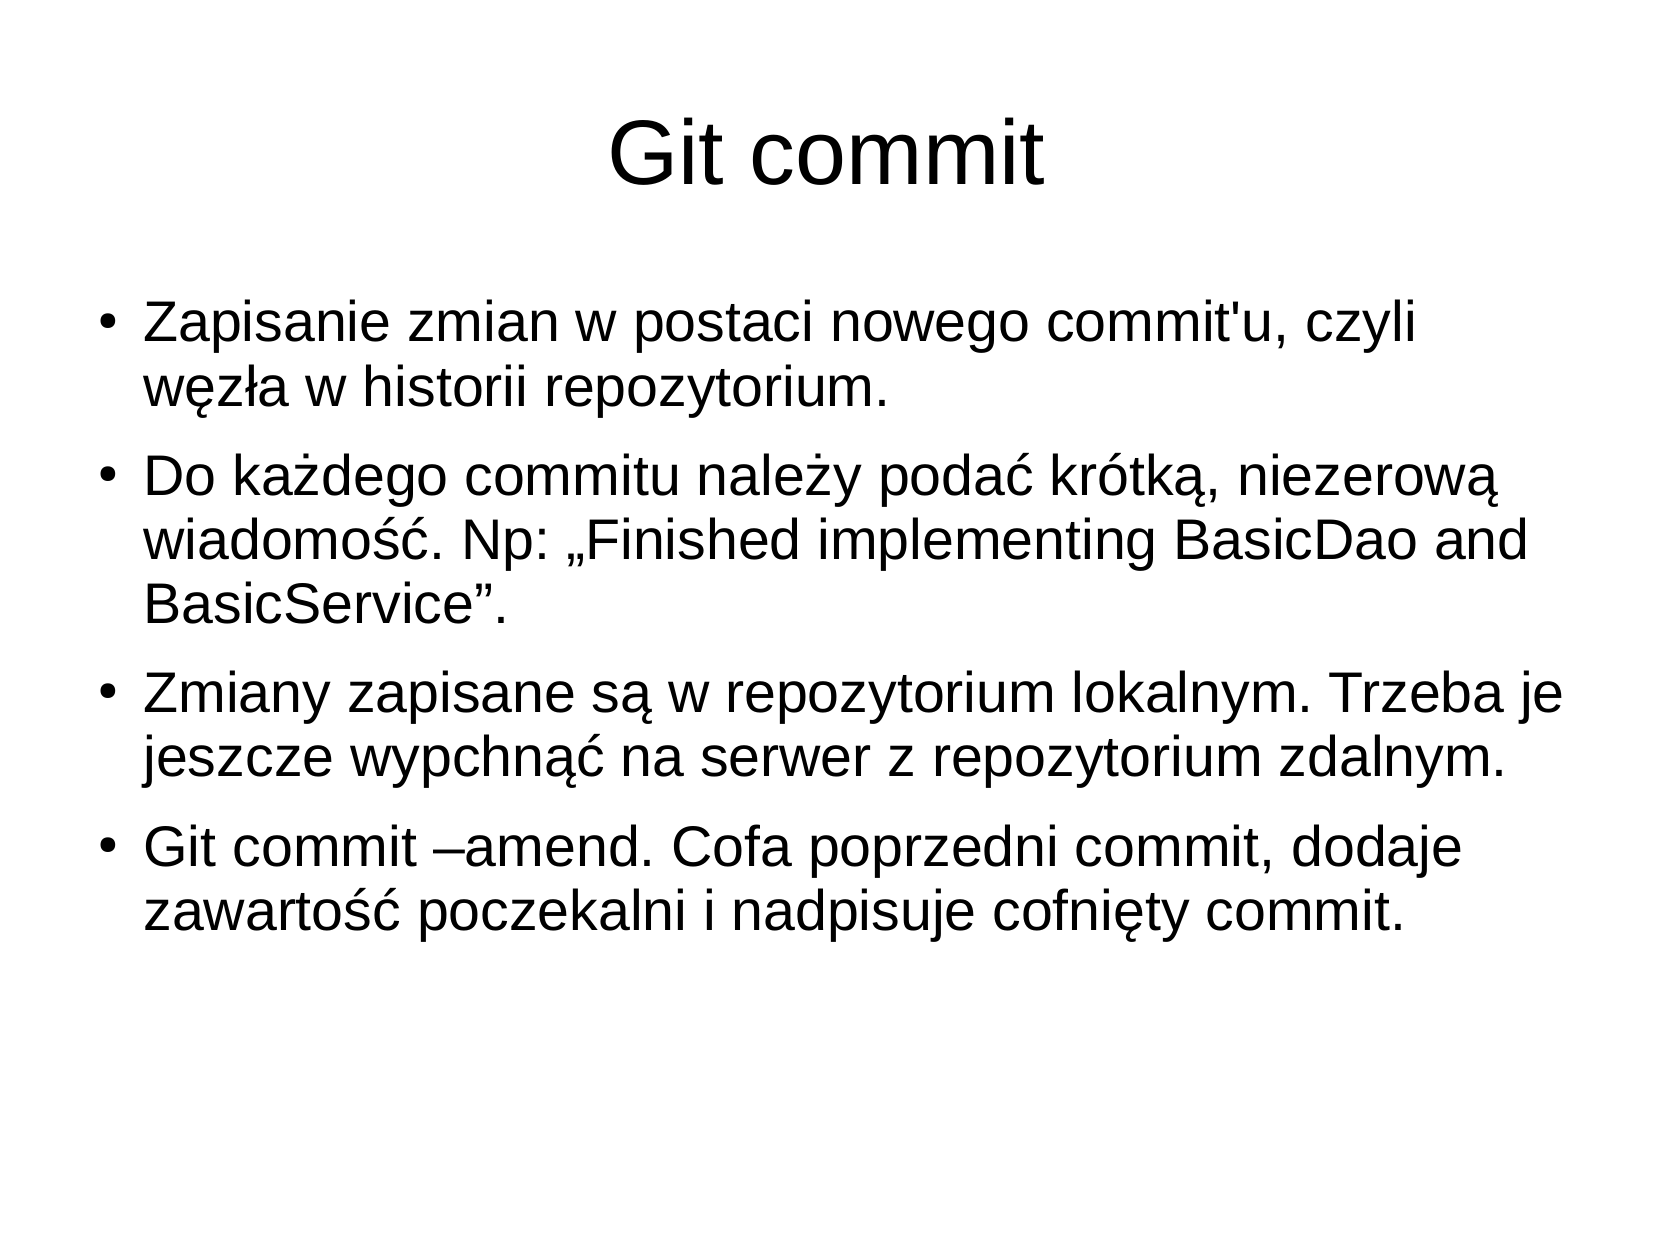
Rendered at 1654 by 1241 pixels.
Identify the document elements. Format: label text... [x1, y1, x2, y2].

list Zapisanie zmian w postaci nowego commit'u, czyli węzła w historii repozytorium. Do każdego commitu należy podać krótką, niezerową wiadomość. Np: „Finished implementing BasicDao and BasicService”. Zmiany zapisane są w repozytorium lokalnym. Trzeba je jeszcze wypchnąć na serwer z repozytorium zdalnym. Git commit –amend. Cofa poprzedni commit, dodaje zawartość poczekalni i nadpisuje cofnięty commit. [82, 290, 1571, 1010]
title Git commit [82, 49, 1571, 257]
